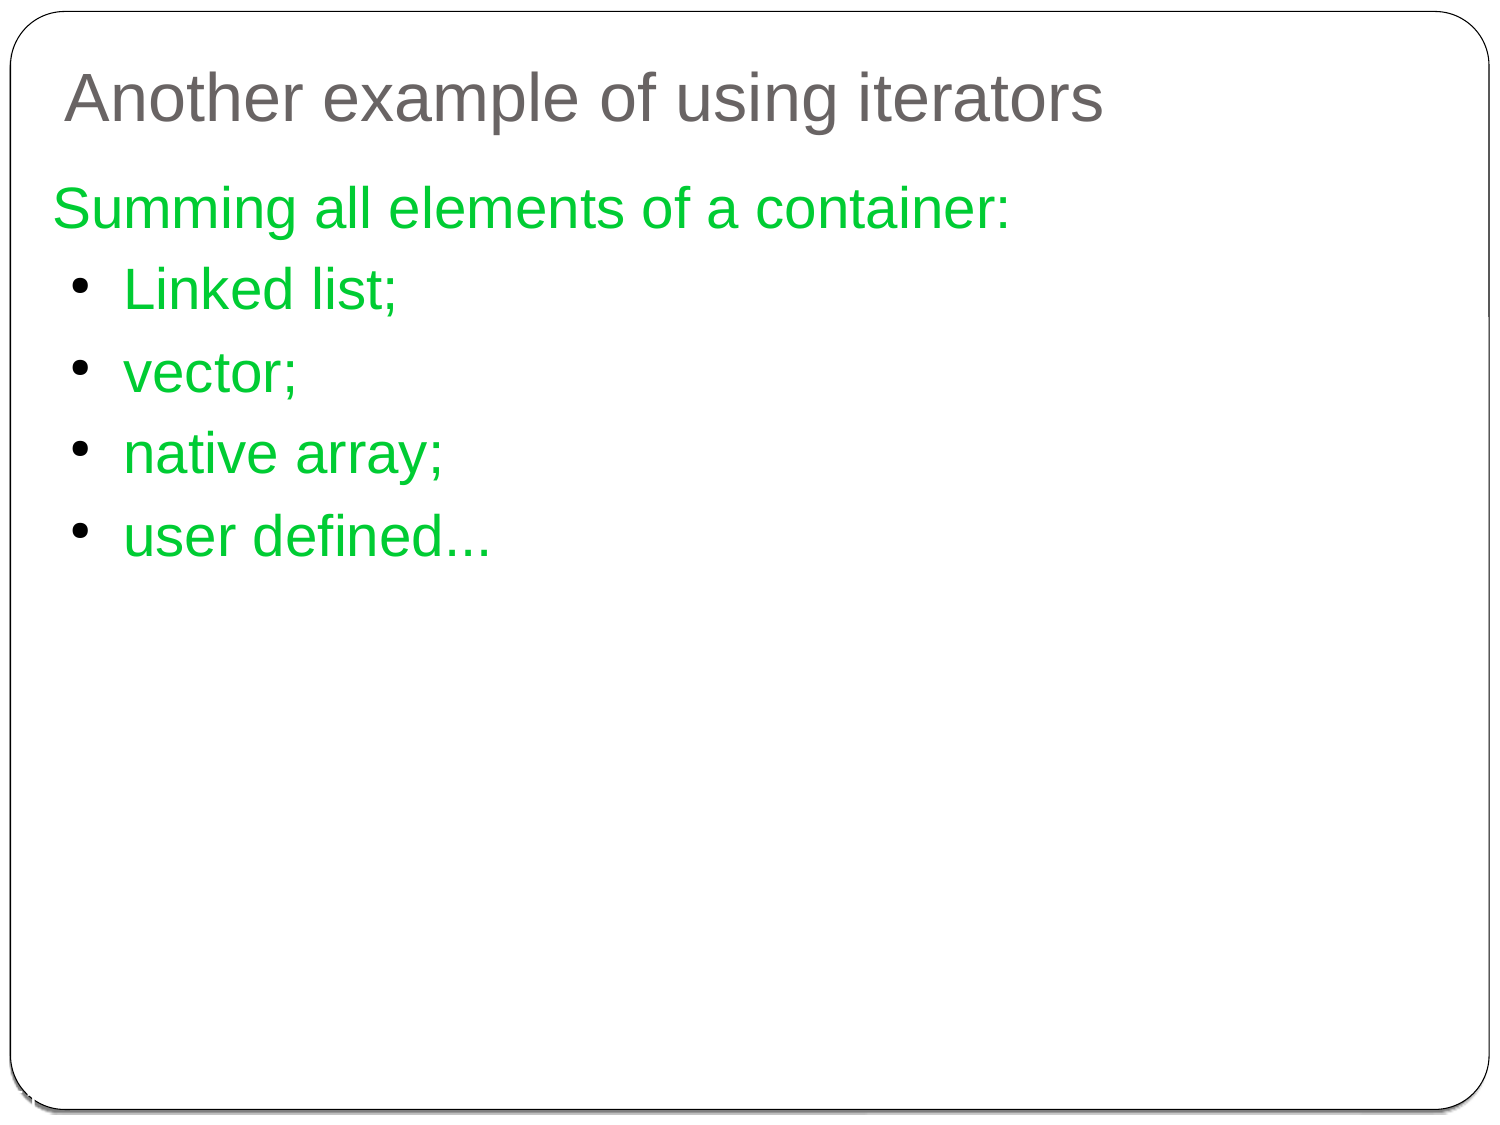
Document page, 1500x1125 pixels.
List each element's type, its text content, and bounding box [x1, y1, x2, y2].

title Another example of using iterators [50, 45, 1450, 150]
slide_number <number> [0, 1074, 50, 1125]
list Summing all elements of a container: Linked list; vector; native array; user defined... [37, 162, 1463, 1088]
